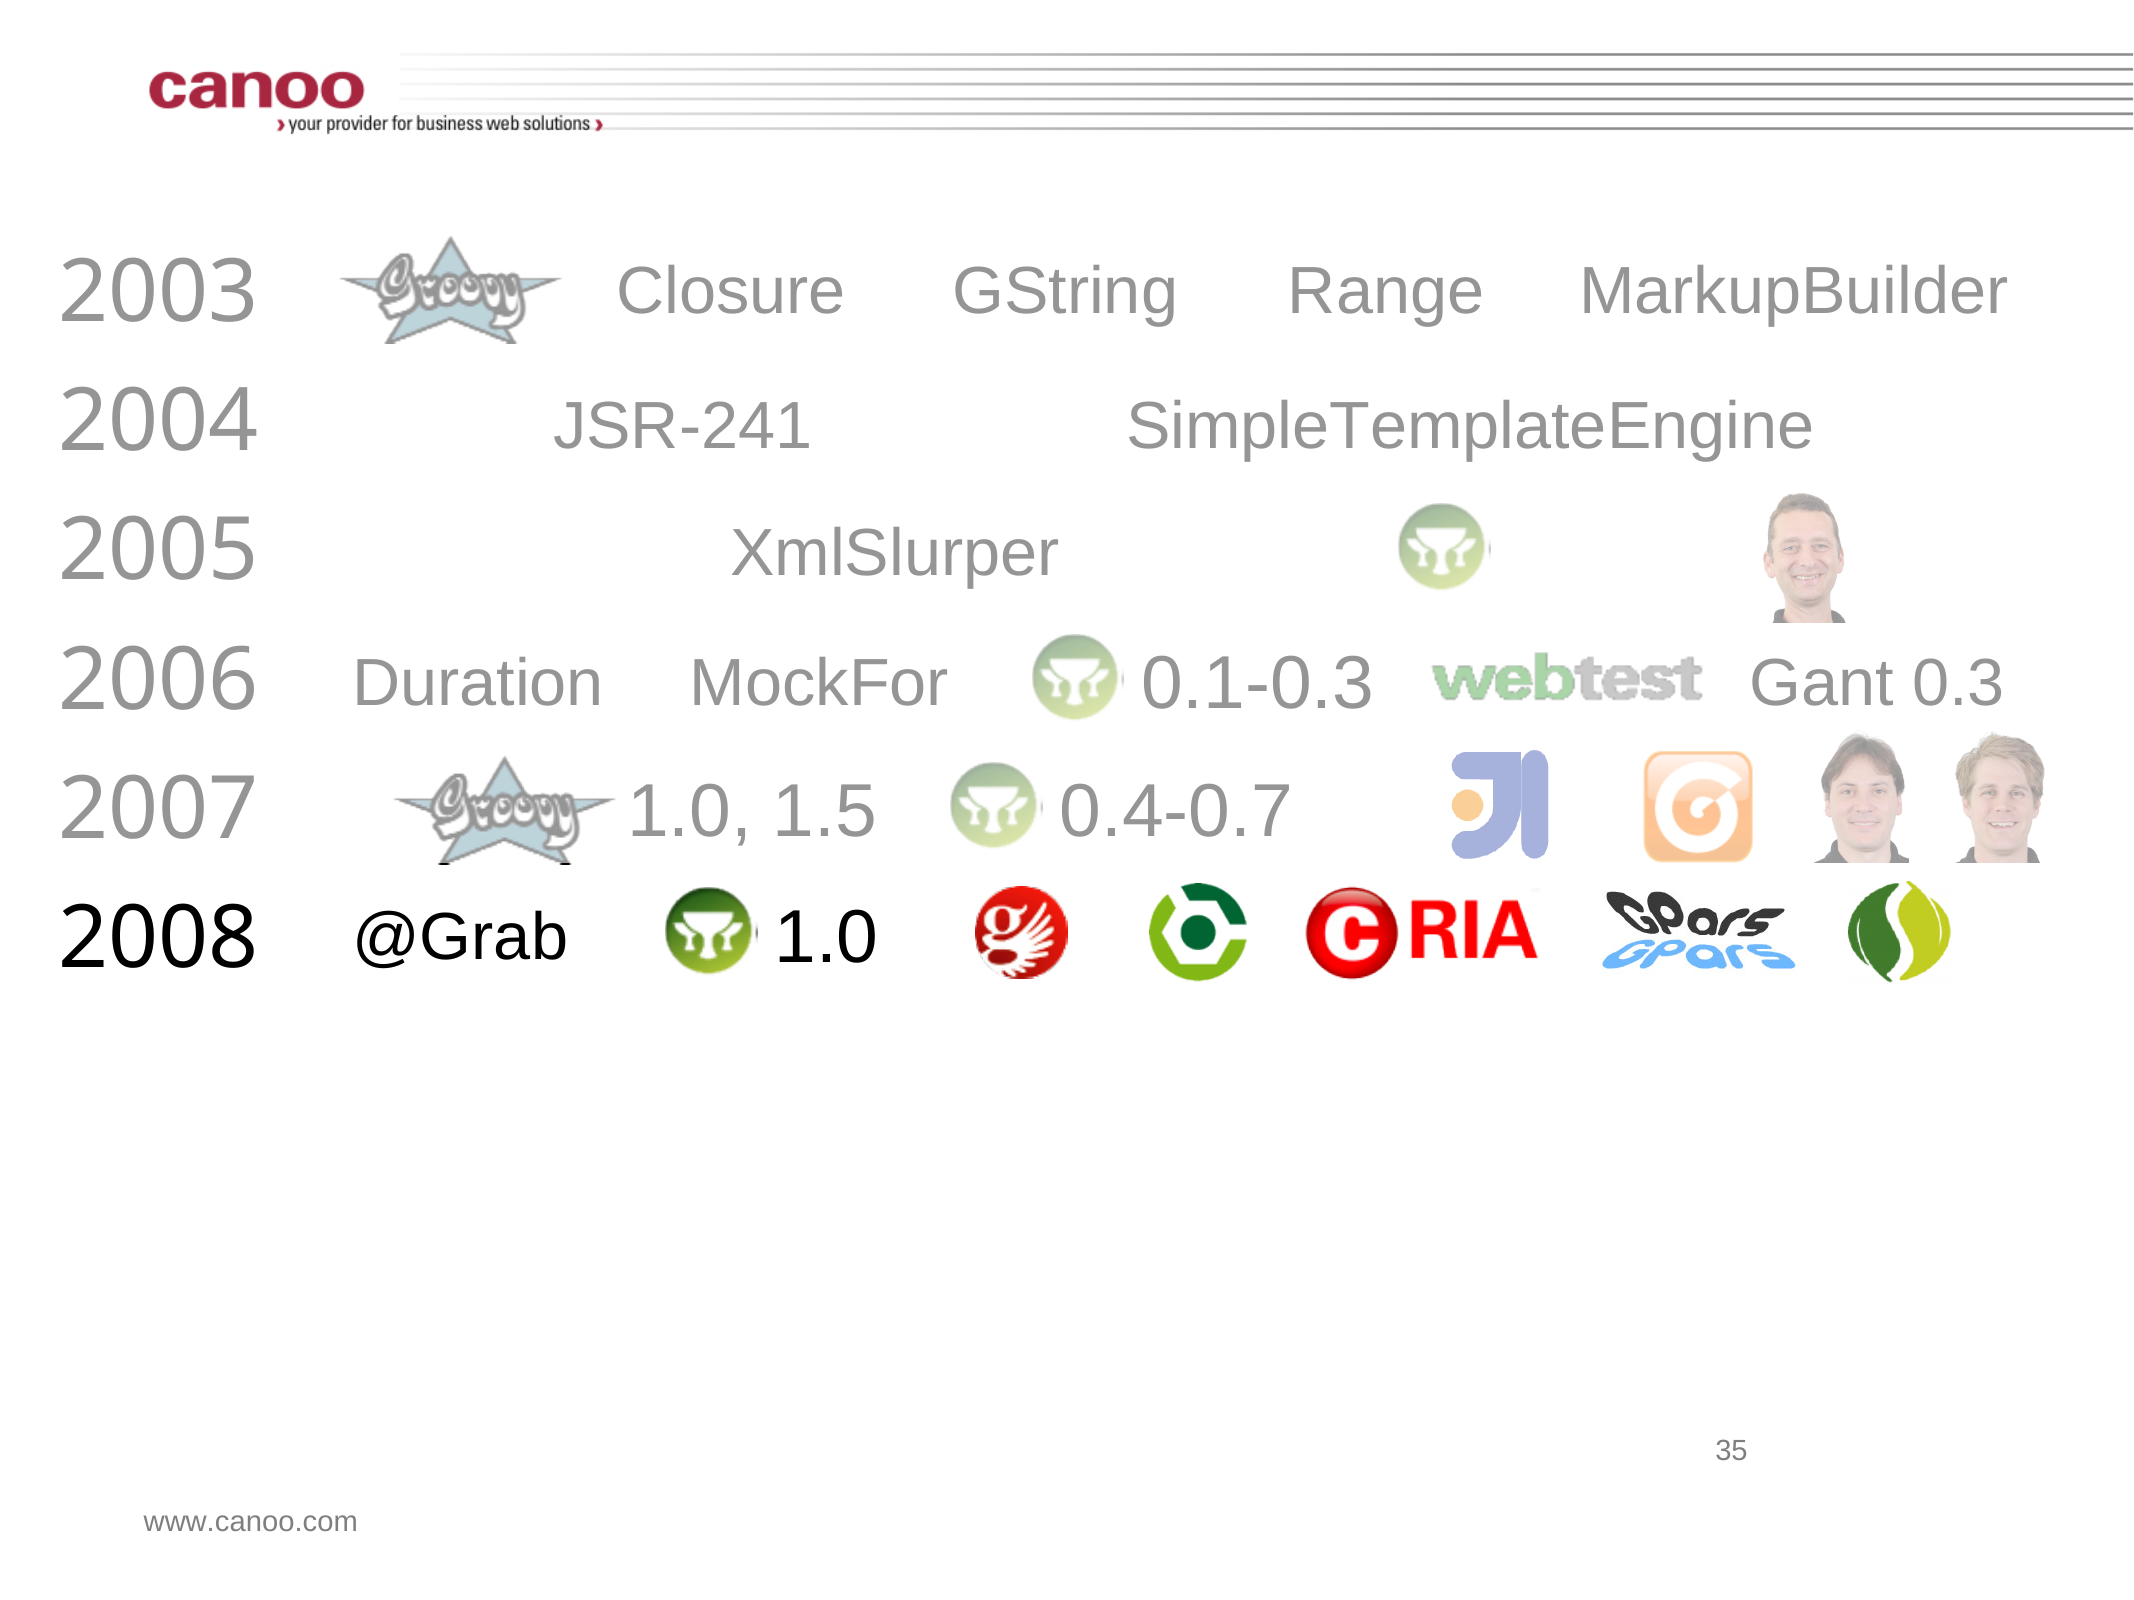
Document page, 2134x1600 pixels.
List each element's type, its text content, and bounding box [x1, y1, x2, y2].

picture [1304, 883, 1542, 982]
text_box 2008 [43, 872, 297, 993]
picture [975, 886, 1068, 979]
text_box 1.0 [759, 880, 894, 986]
text_box @Grab [337, 885, 584, 981]
picture [0, 21, 2134, 188]
picture [37, 225, 2101, 865]
picture [1843, 876, 1957, 989]
text_box <number> [1705, 1423, 1758, 1474]
picture [665, 887, 758, 978]
picture [1149, 883, 1247, 982]
picture [1588, 872, 1809, 993]
